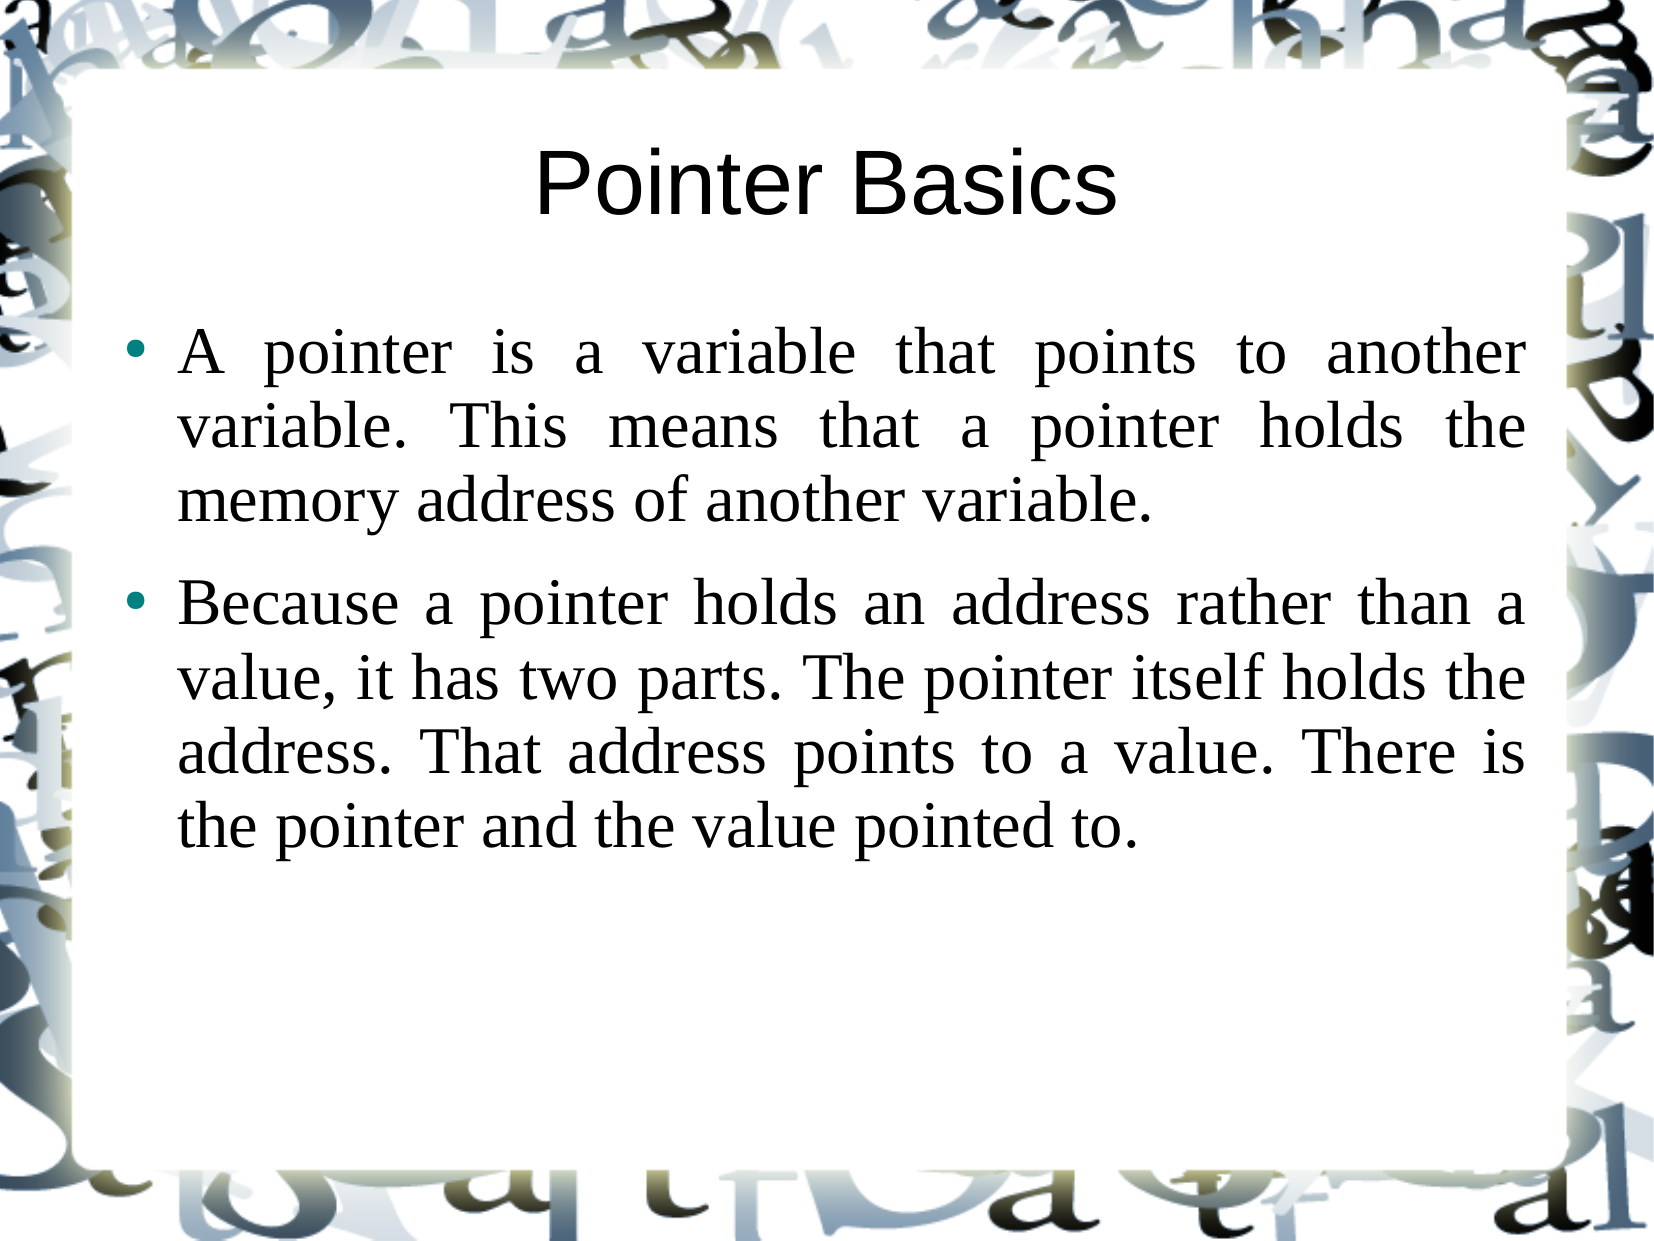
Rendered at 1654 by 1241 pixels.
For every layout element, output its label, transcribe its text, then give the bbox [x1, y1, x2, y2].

title Pointer Basics [82, 86, 1571, 279]
picture [0, 0, 1654, 1241]
list A pointer is a variable that points to another variable. This means that a pointer holds the memory address of another variable. Because a pointer holds an address rather than a value, it has two parts. The pointer itself holds the address. That address points to a value. There is the pointer and the value pointed to. [106, 313, 1530, 1118]
